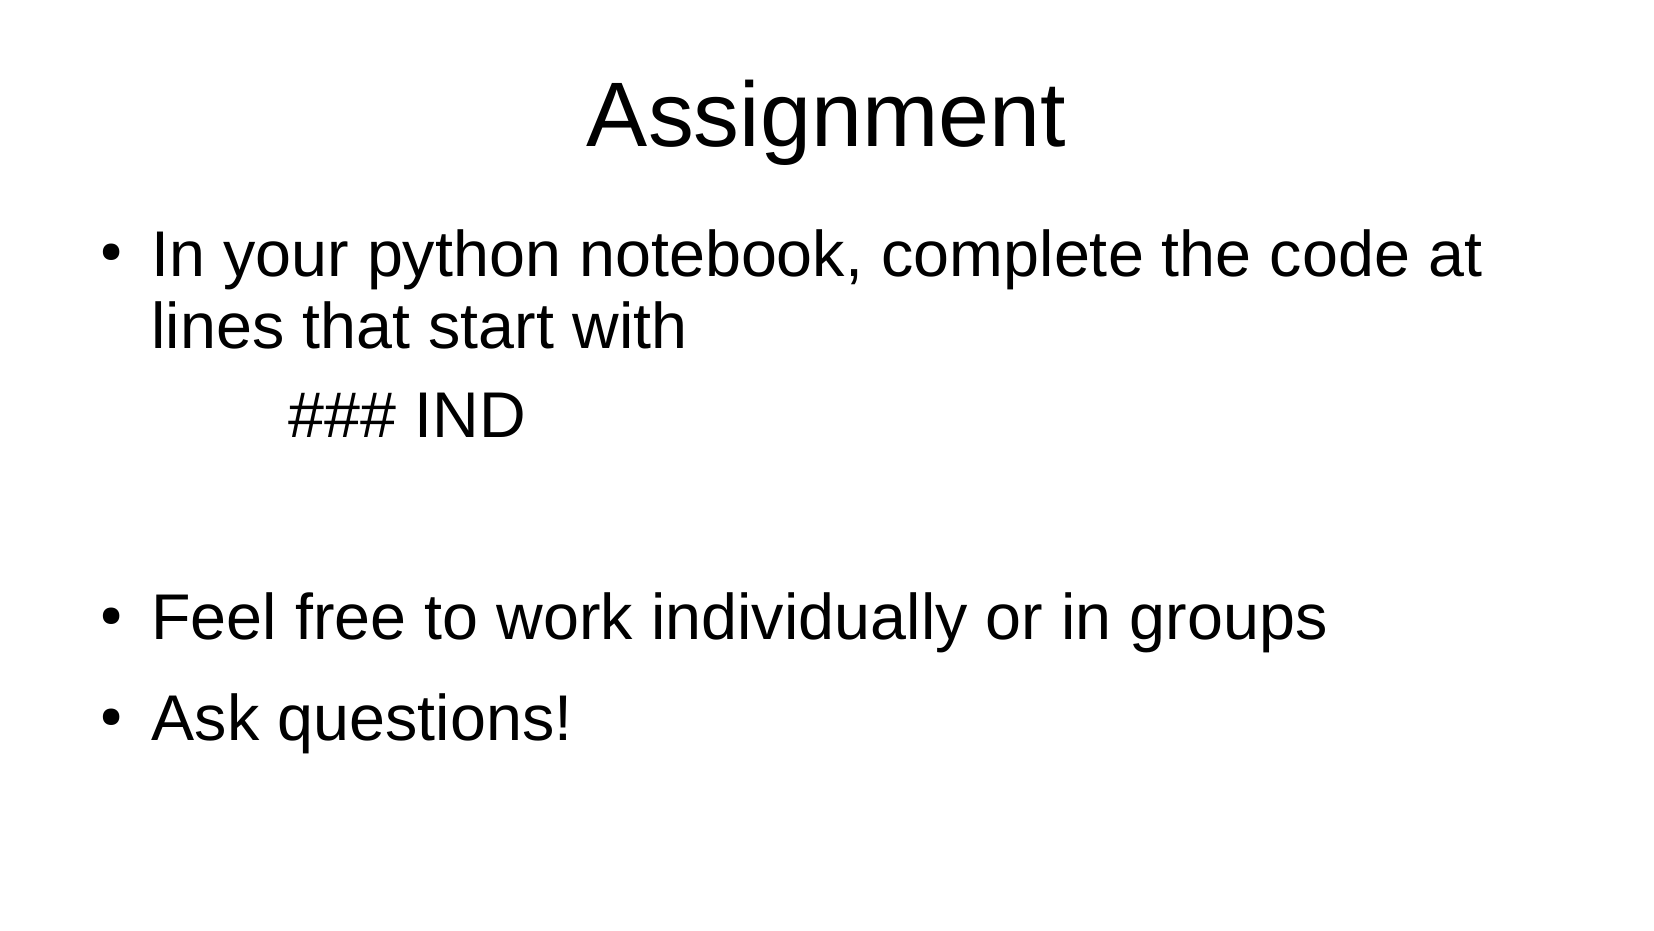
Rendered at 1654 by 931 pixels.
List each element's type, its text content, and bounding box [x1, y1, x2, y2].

list In your python notebook, complete the code at lines that start with ### IND Feel free to work individually or in groups Ask questions! [82, 217, 1571, 758]
title Assignment [82, 37, 1571, 193]
